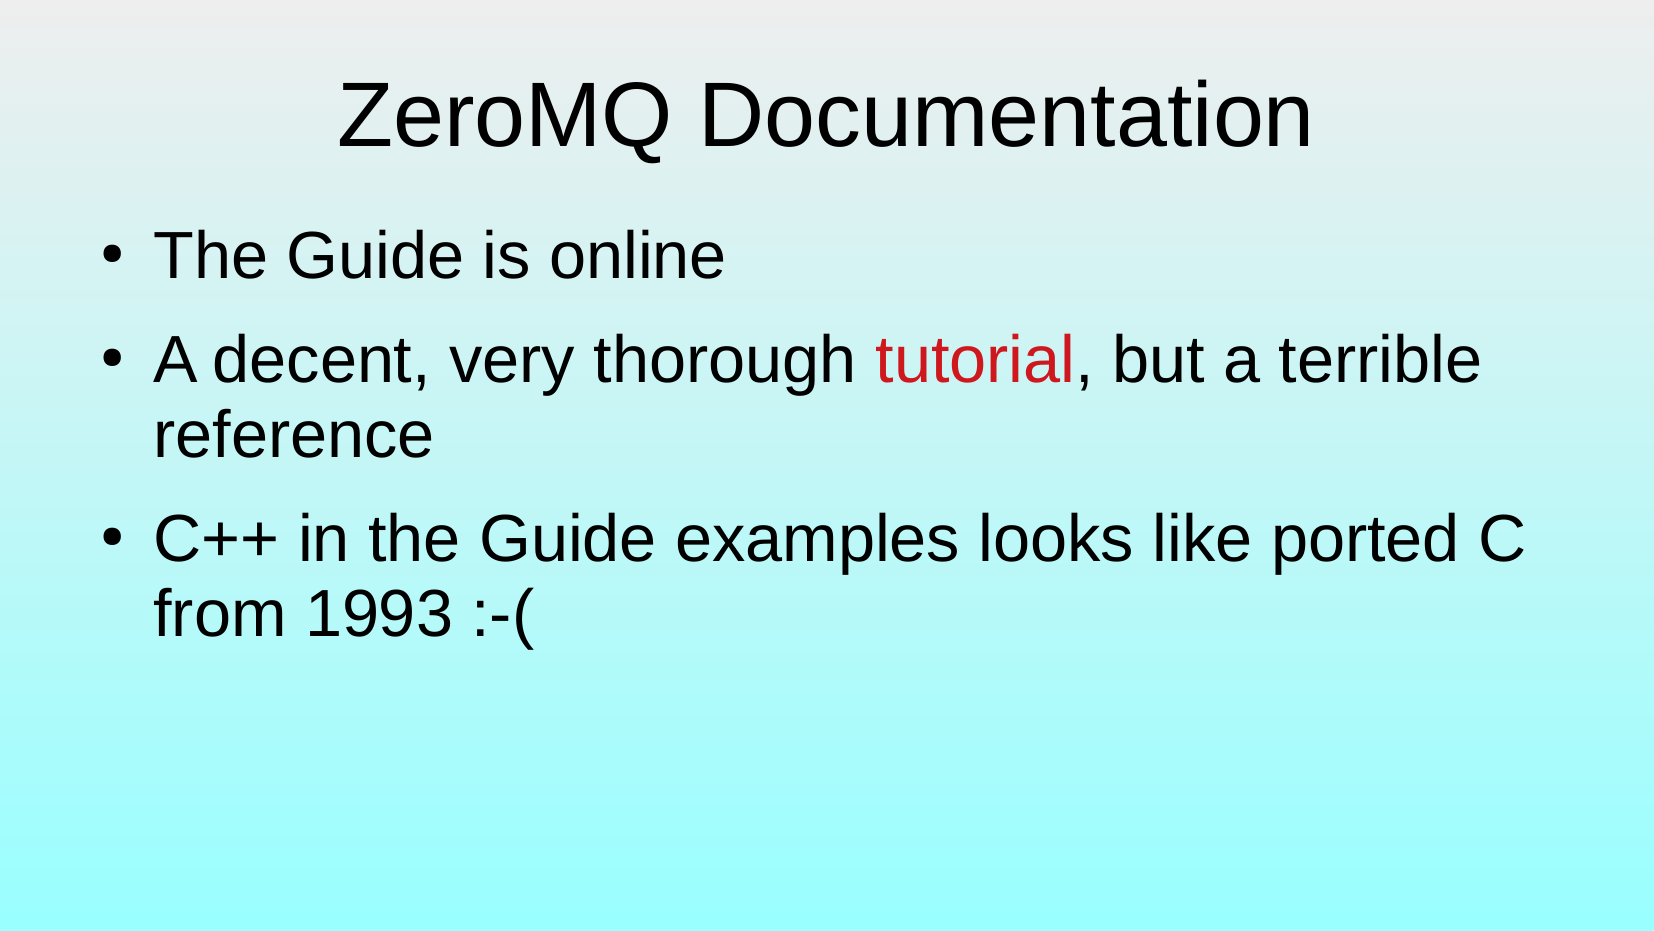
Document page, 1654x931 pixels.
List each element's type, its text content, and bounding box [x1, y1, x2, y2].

list The Guide is online A decent, very thorough tutorial, but a terrible reference C++ in the Guide examples looks like ported C from 1993 :-( [82, 217, 1571, 758]
title ZeroMQ Documentation [82, 37, 1571, 193]
